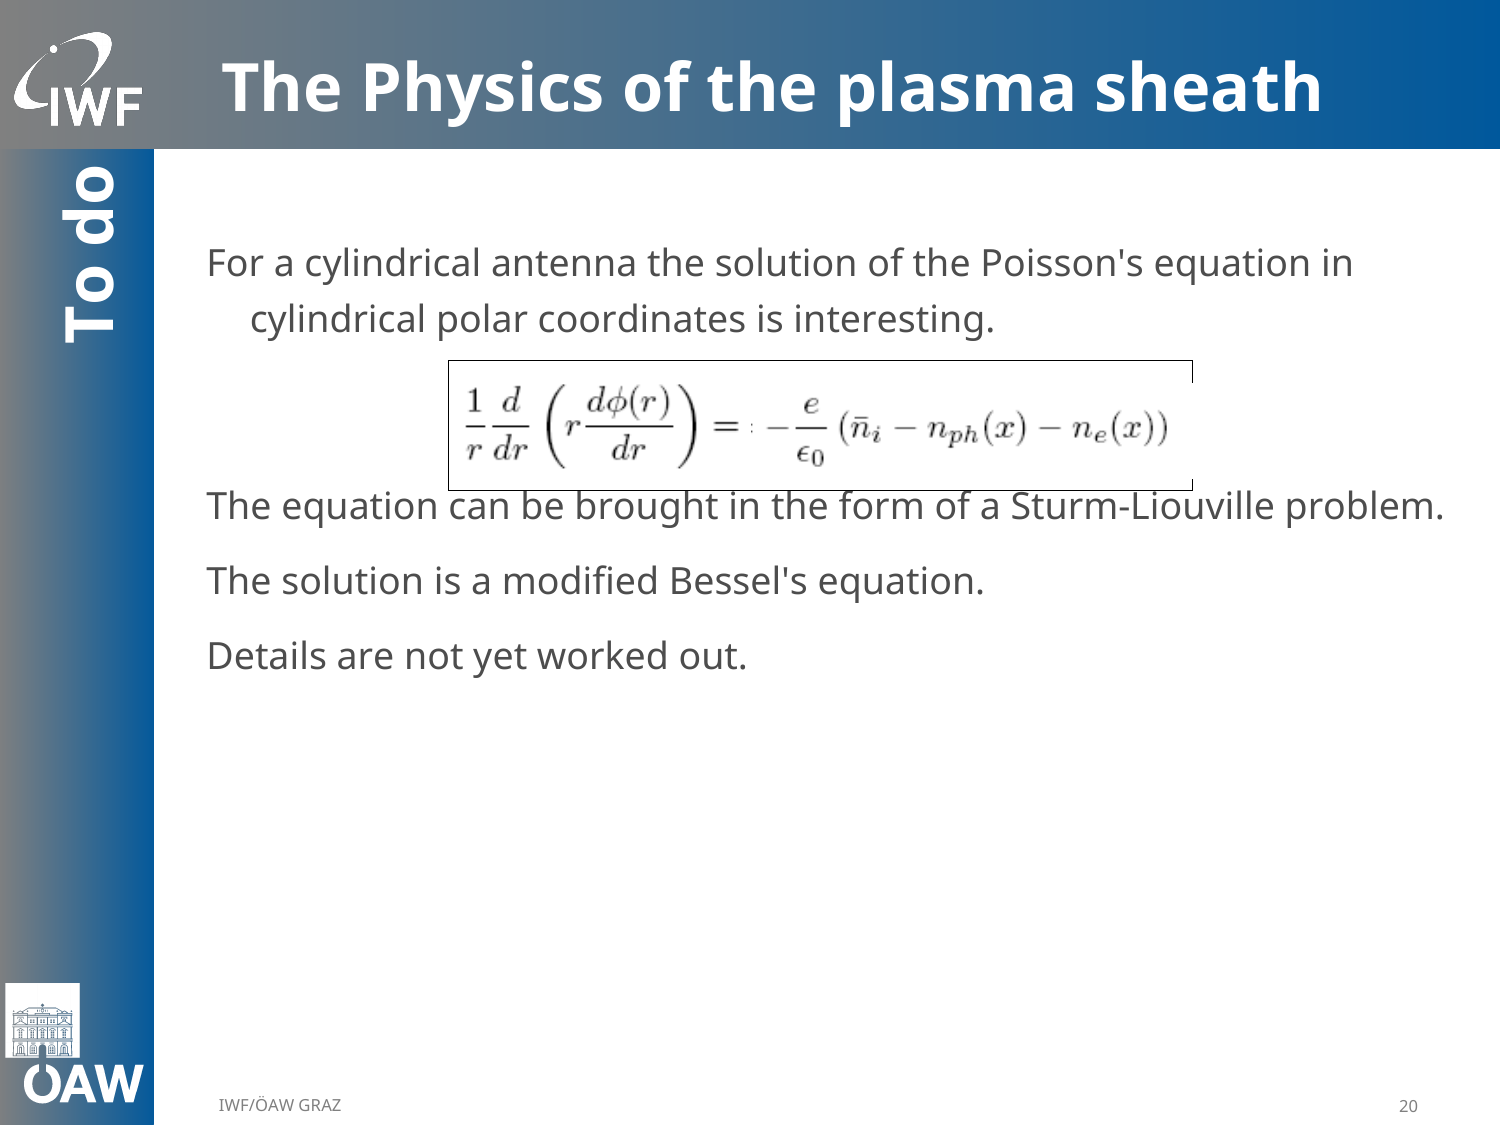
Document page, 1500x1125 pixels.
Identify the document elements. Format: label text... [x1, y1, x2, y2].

picture [8, 32, 154, 132]
list For a cylindrical antenna the solution of the Poisson's equation in cylindrical polar coordinates is interesting. The equation can be brought in the form of a Sturm-Liouville problem. The solution is a modified Bessel's equation. Details are not yet worked out. [206, 231, 1447, 904]
picture [454, 383, 1193, 479]
text_box To do [29, 148, 154, 959]
picture [5, 983, 154, 1105]
title The Physics of the plasma sheath [206, 31, 1459, 149]
